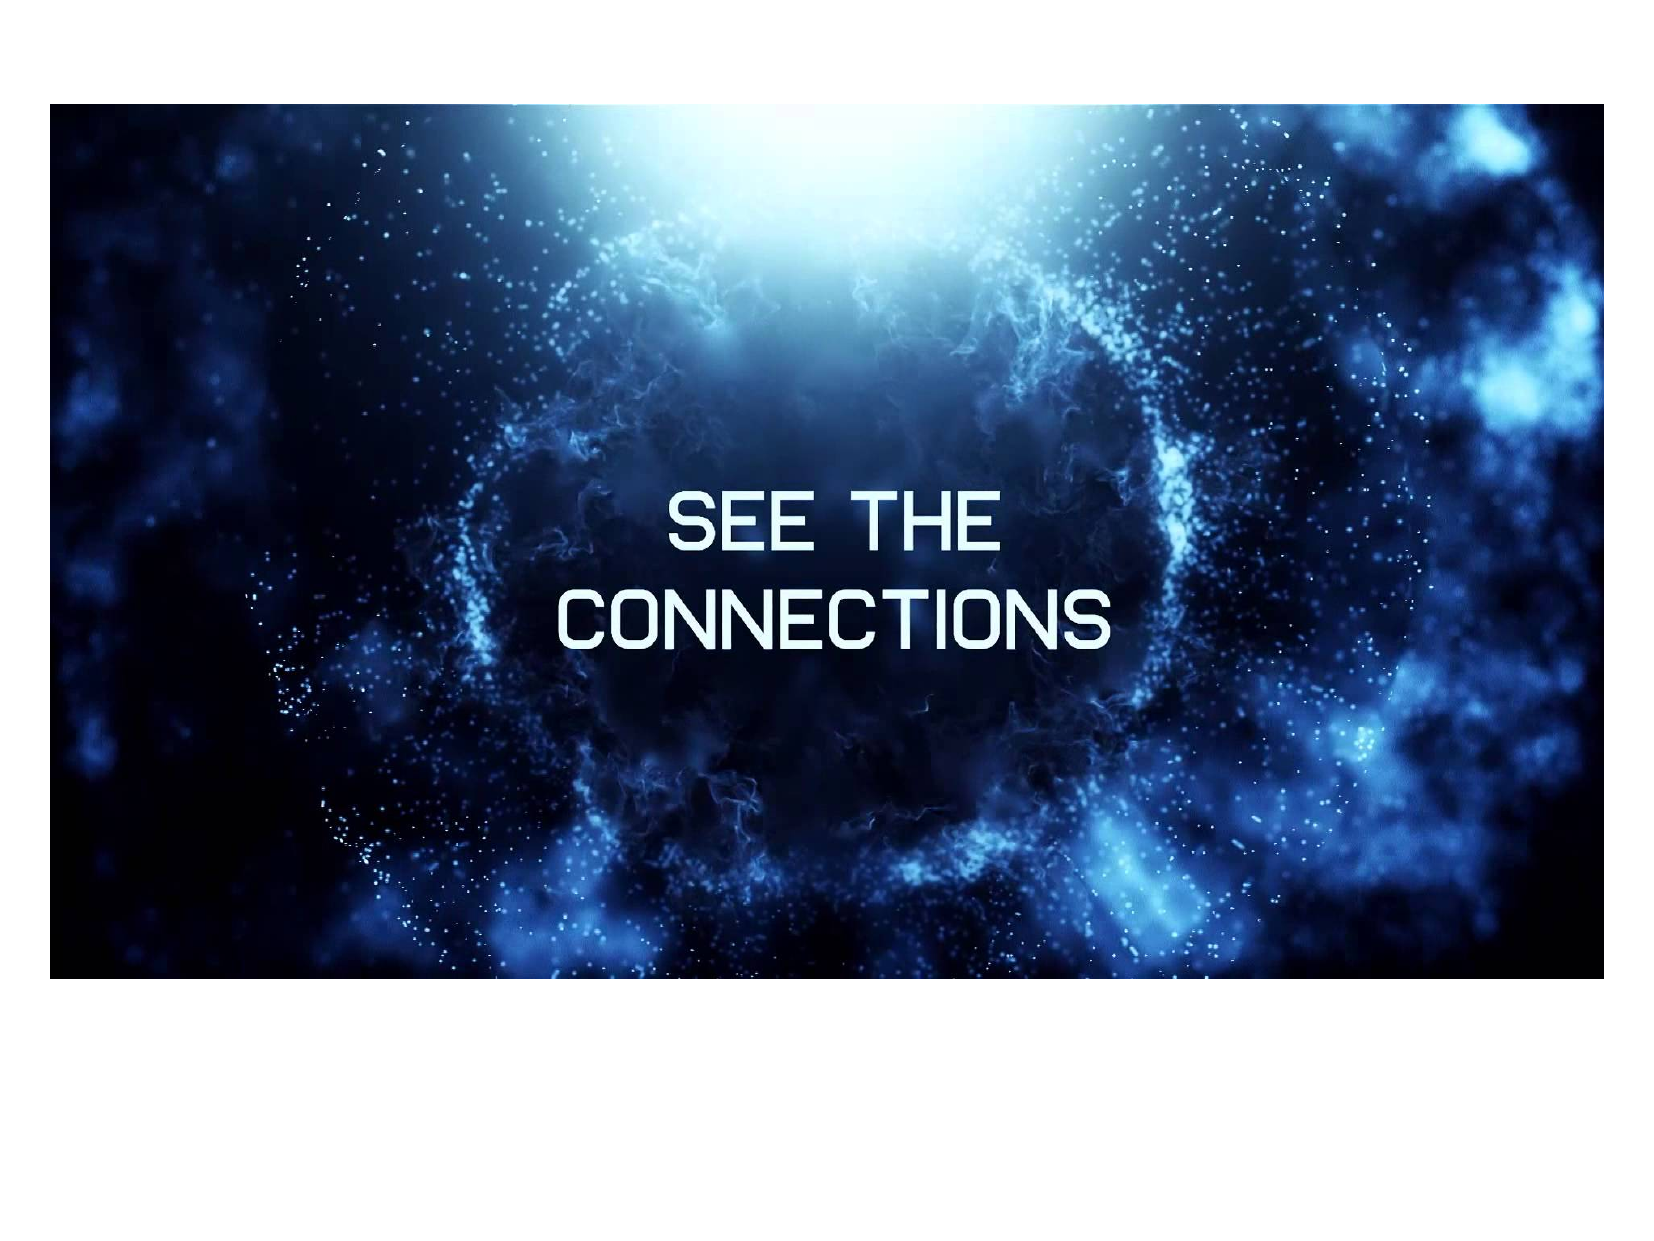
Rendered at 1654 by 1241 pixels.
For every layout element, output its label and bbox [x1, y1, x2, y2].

picture [50, 104, 1604, 979]
